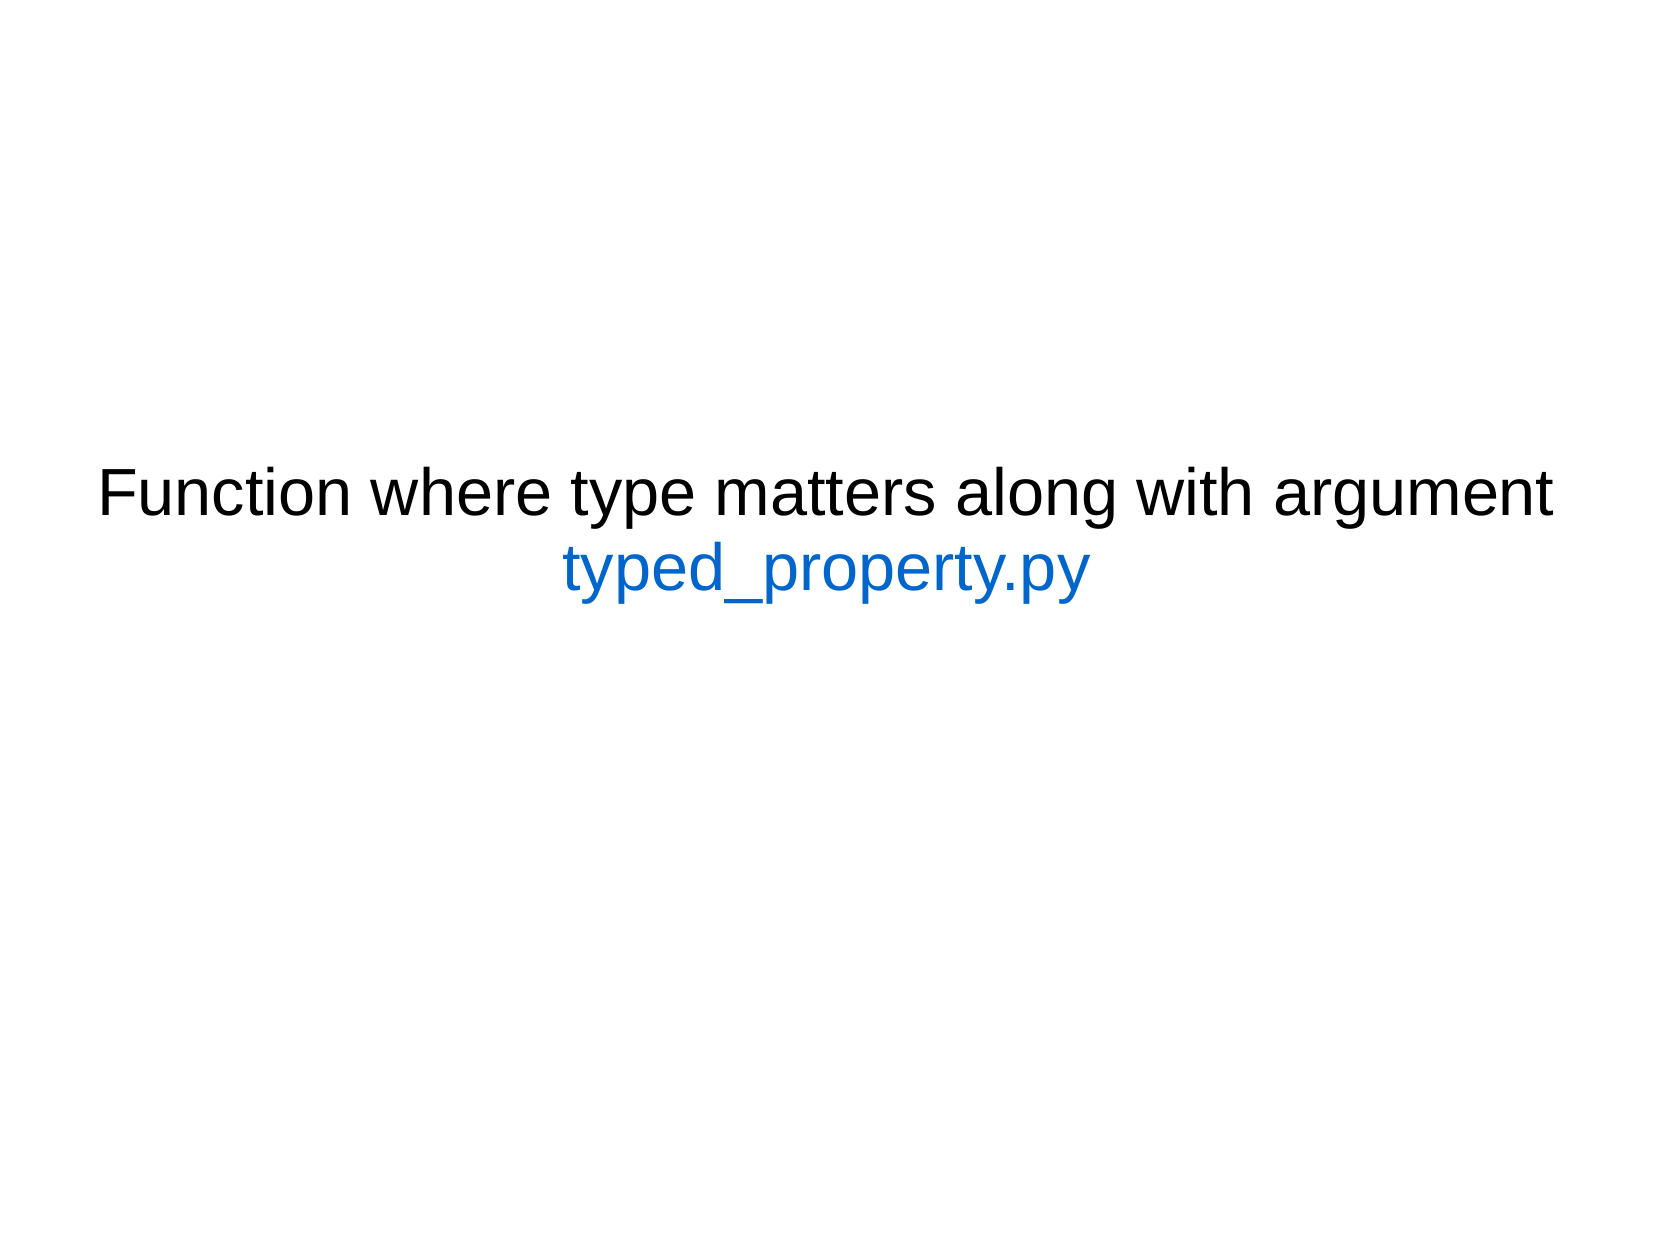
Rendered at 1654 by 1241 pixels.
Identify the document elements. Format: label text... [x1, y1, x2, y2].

subtitle Function where type matters along with argument typed_property.py [82, 49, 1571, 1010]
